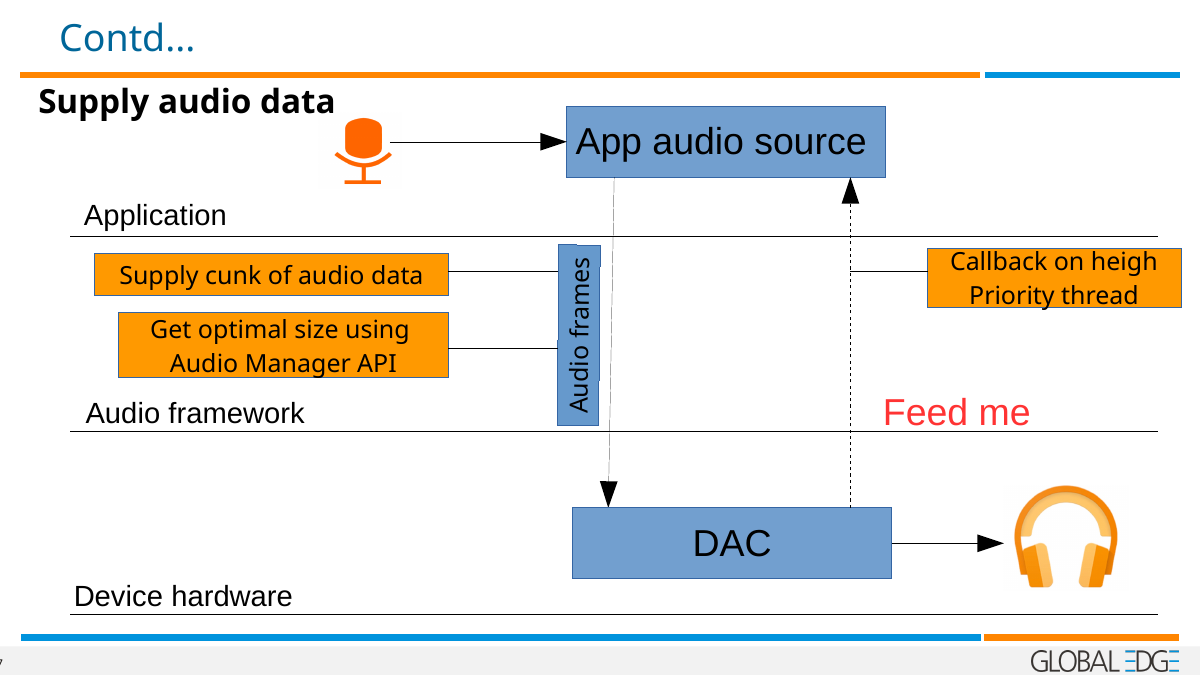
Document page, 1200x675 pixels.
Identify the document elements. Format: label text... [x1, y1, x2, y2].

text_box Callback on heigh Priority thread [927, 248, 1182, 308]
picture [1031, 650, 1179, 672]
picture [1003, 485, 1129, 591]
text_box Supply cunk of audio data [94, 253, 449, 296]
text_box Application [69, 191, 251, 239]
text_box App audio source [566, 106, 886, 178]
text_box Get optimal size using Audio Manager API [118, 312, 449, 378]
text_box DAC [572, 507, 892, 579]
text_box Device hardware [59, 572, 309, 621]
picture [318, 112, 402, 189]
text_box Feed me [868, 383, 1046, 441]
text_box Audio framework [70, 389, 321, 438]
text_box Supply audio data [23, 70, 394, 125]
title Contd... [12, 9, 1088, 63]
text_box Audio frames [557, 244, 601, 426]
